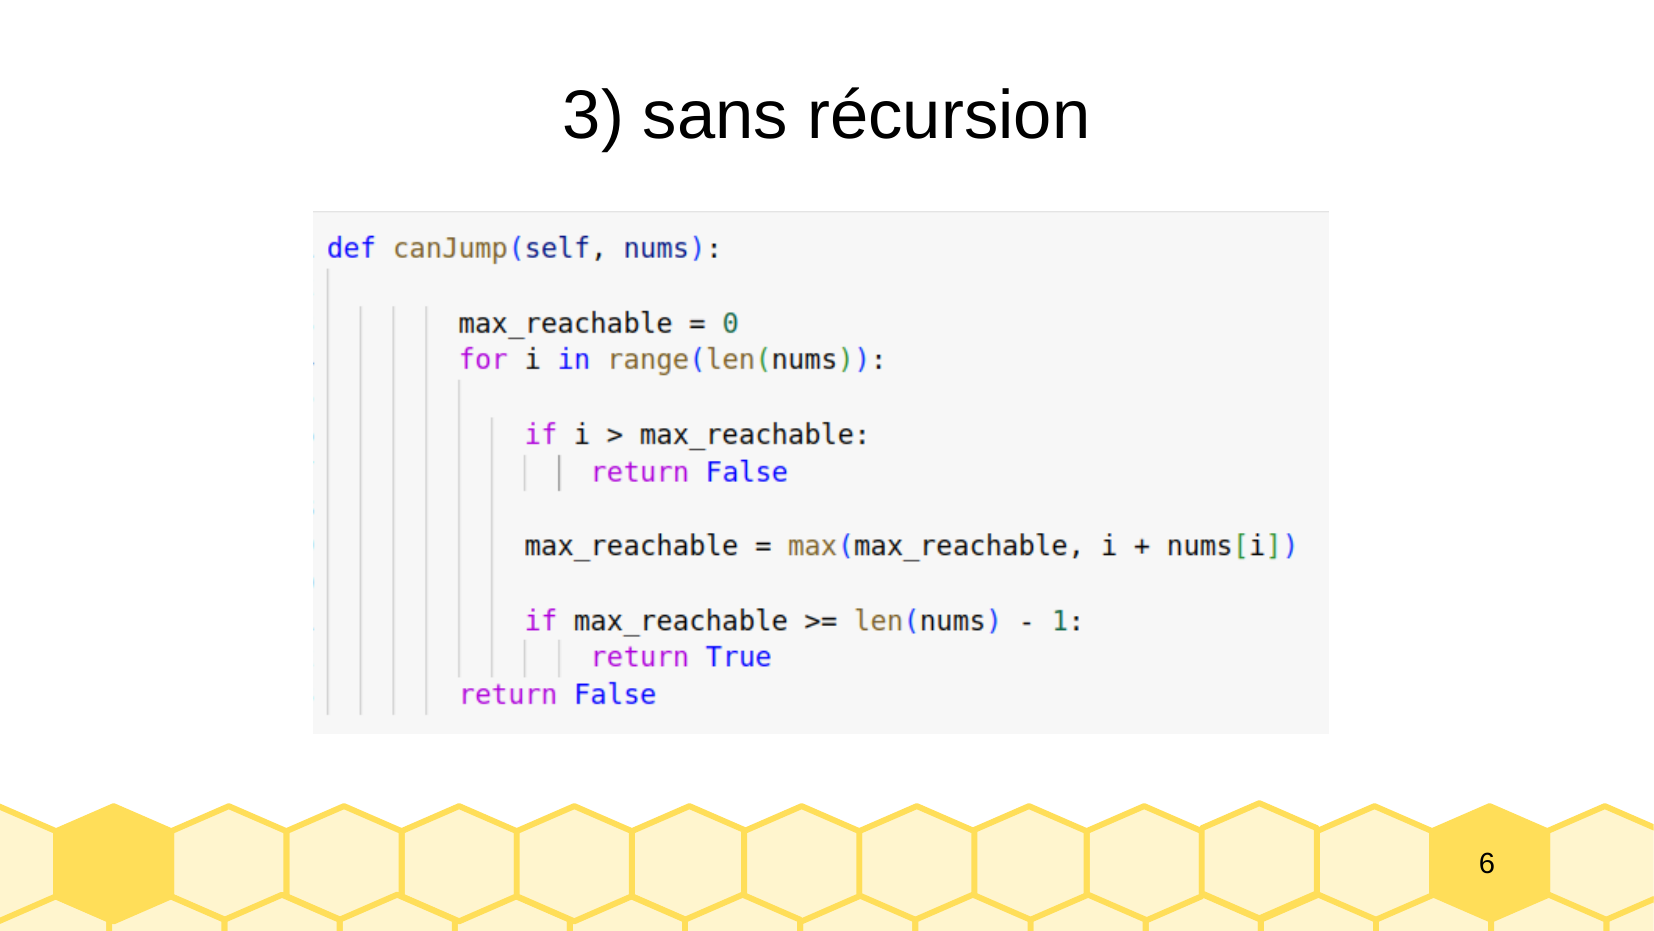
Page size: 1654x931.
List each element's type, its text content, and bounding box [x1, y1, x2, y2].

title 3) sans récursion [82, 37, 1571, 193]
picture [313, 211, 1329, 734]
